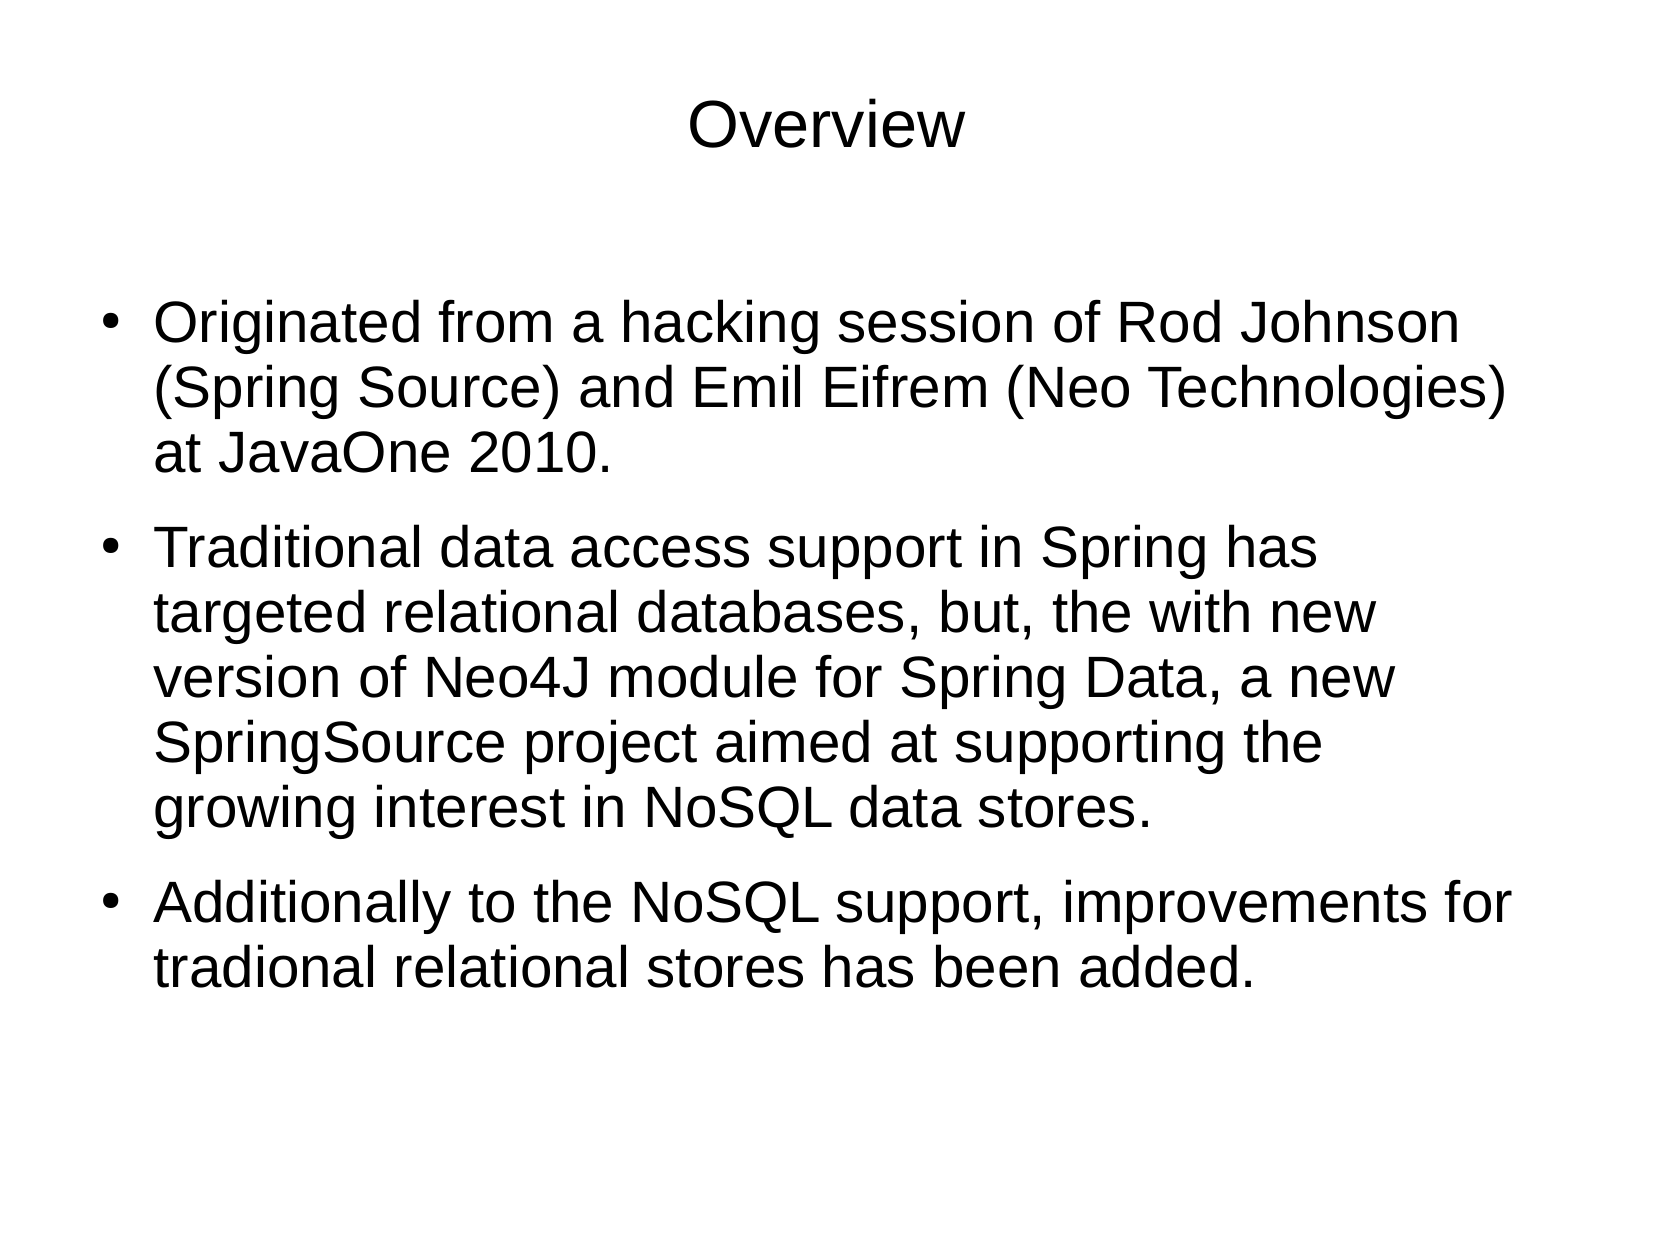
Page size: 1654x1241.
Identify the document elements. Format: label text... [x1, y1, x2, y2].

title Overview [82, 49, 1571, 200]
list Originated from a hacking session of Rod Johnson (Spring Source) and Emil Eifrem (Neo Technologies) at JavaOne 2010. Traditional data access support in Spring has targeted relational databases, but, the with new version of Neo4J module for Spring Data, a new SpringSource project aimed at supporting the growing interest in NoSQL data stores. Additionally to the NoSQL support, improvements for tradional relational stores has been added. [82, 290, 1538, 1010]
